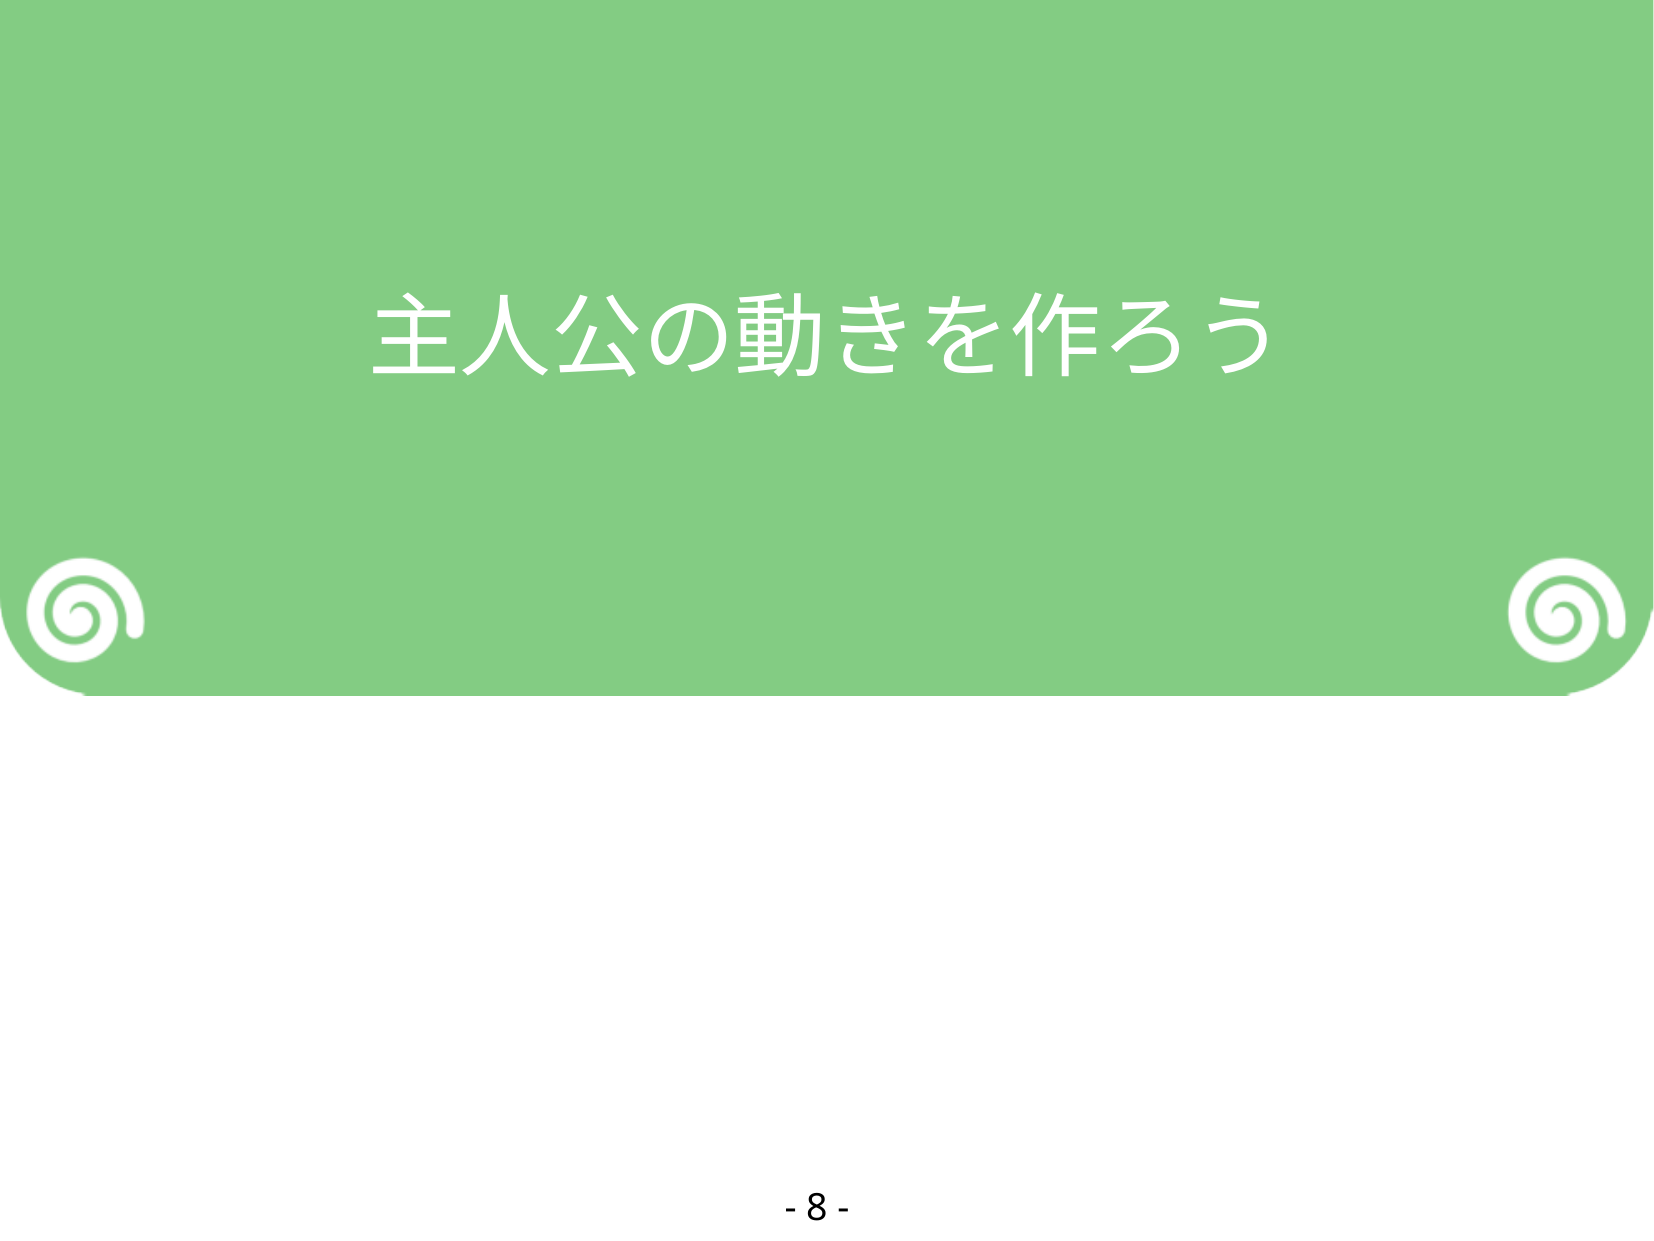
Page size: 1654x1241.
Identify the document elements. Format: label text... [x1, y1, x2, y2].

text_box - 8 - [769, 1173, 884, 1241]
picture [0, 0, 1654, 696]
title 主人公の動きを作ろう [82, 226, 1571, 434]
